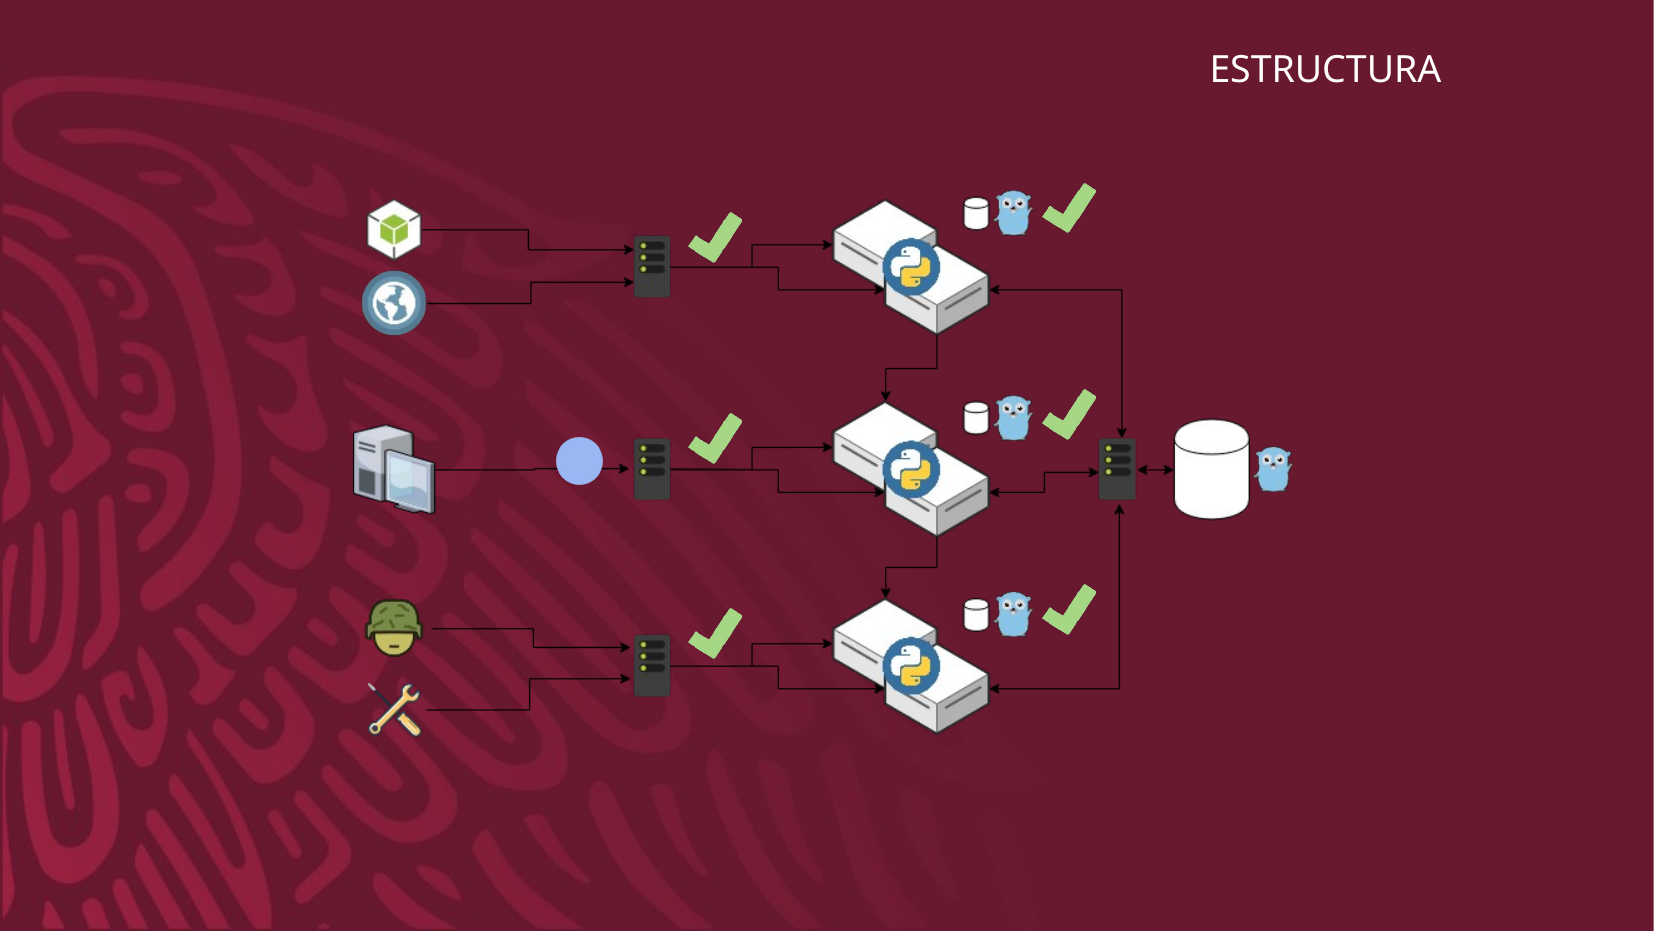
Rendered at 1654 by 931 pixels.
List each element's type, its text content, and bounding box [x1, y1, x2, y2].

picture [0, 0, 1654, 931]
text_box ESTRUCTURA [1194, 35, 1563, 88]
